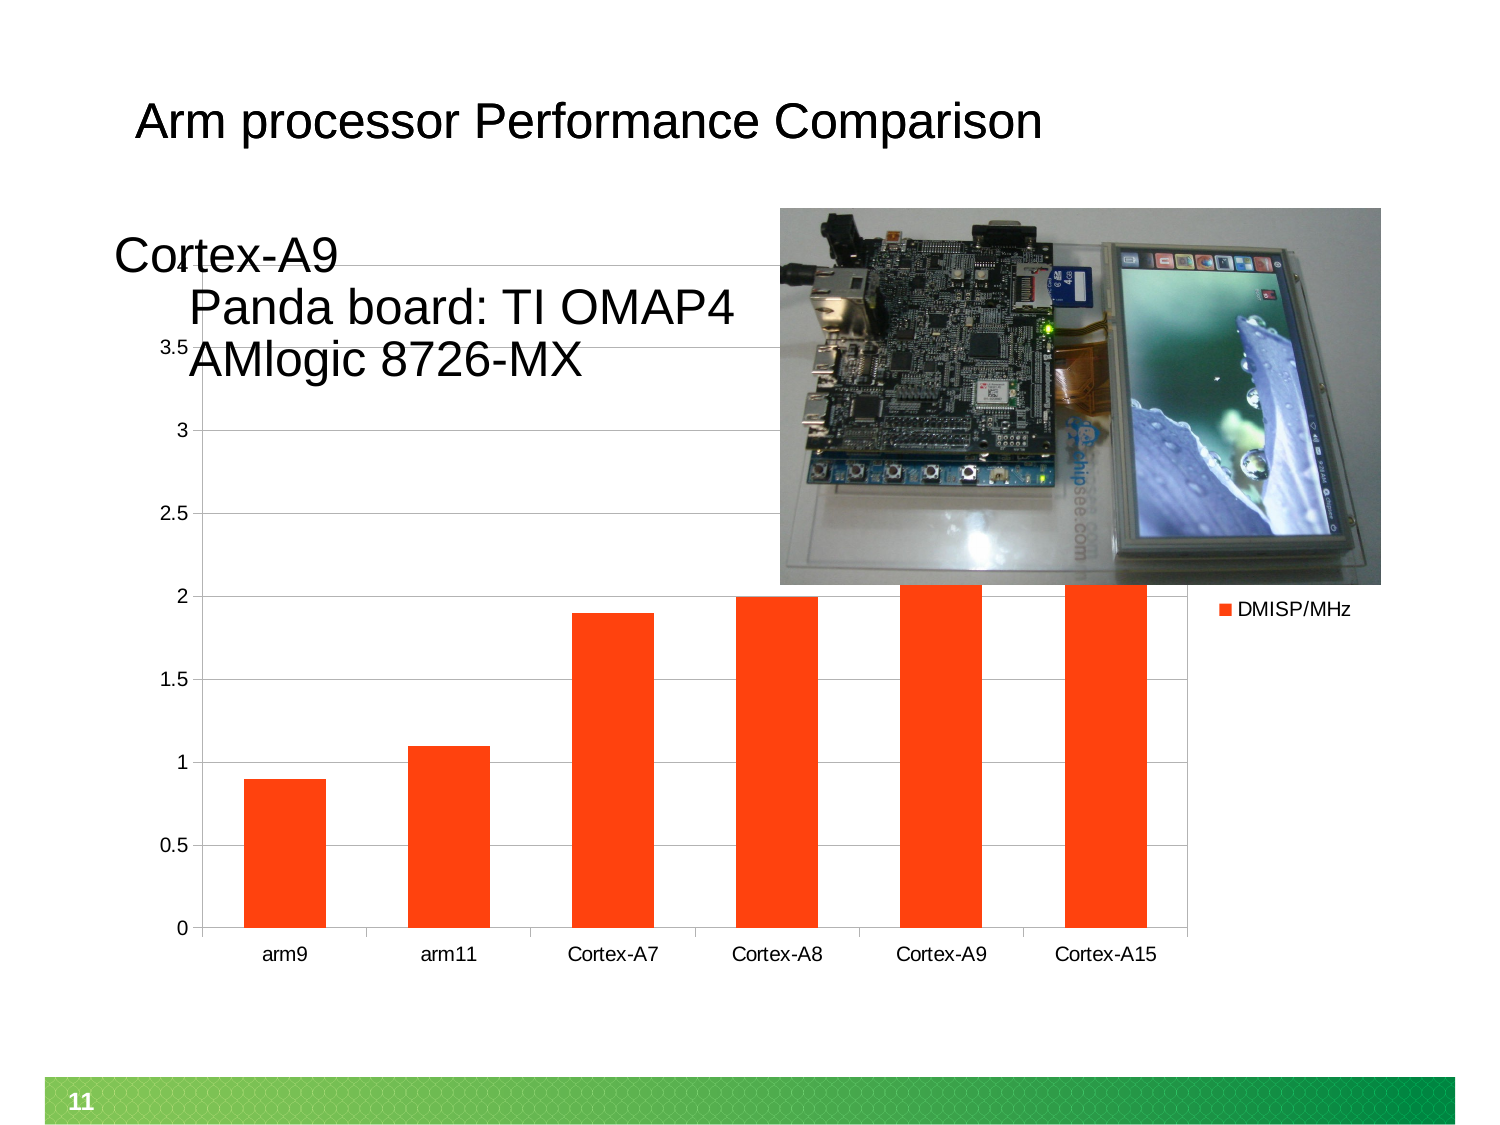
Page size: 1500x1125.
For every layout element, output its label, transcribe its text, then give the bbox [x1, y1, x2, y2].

picture [780, 208, 1381, 586]
title Cortex-A9 Panda board: TI OMAP4 AMlogic 8726-MX [113, 228, 780, 390]
picture [44, 1077, 1456, 1125]
chart [135, 390, 1372, 982]
title Arm processor Performance Comparison [135, 42, 1372, 205]
